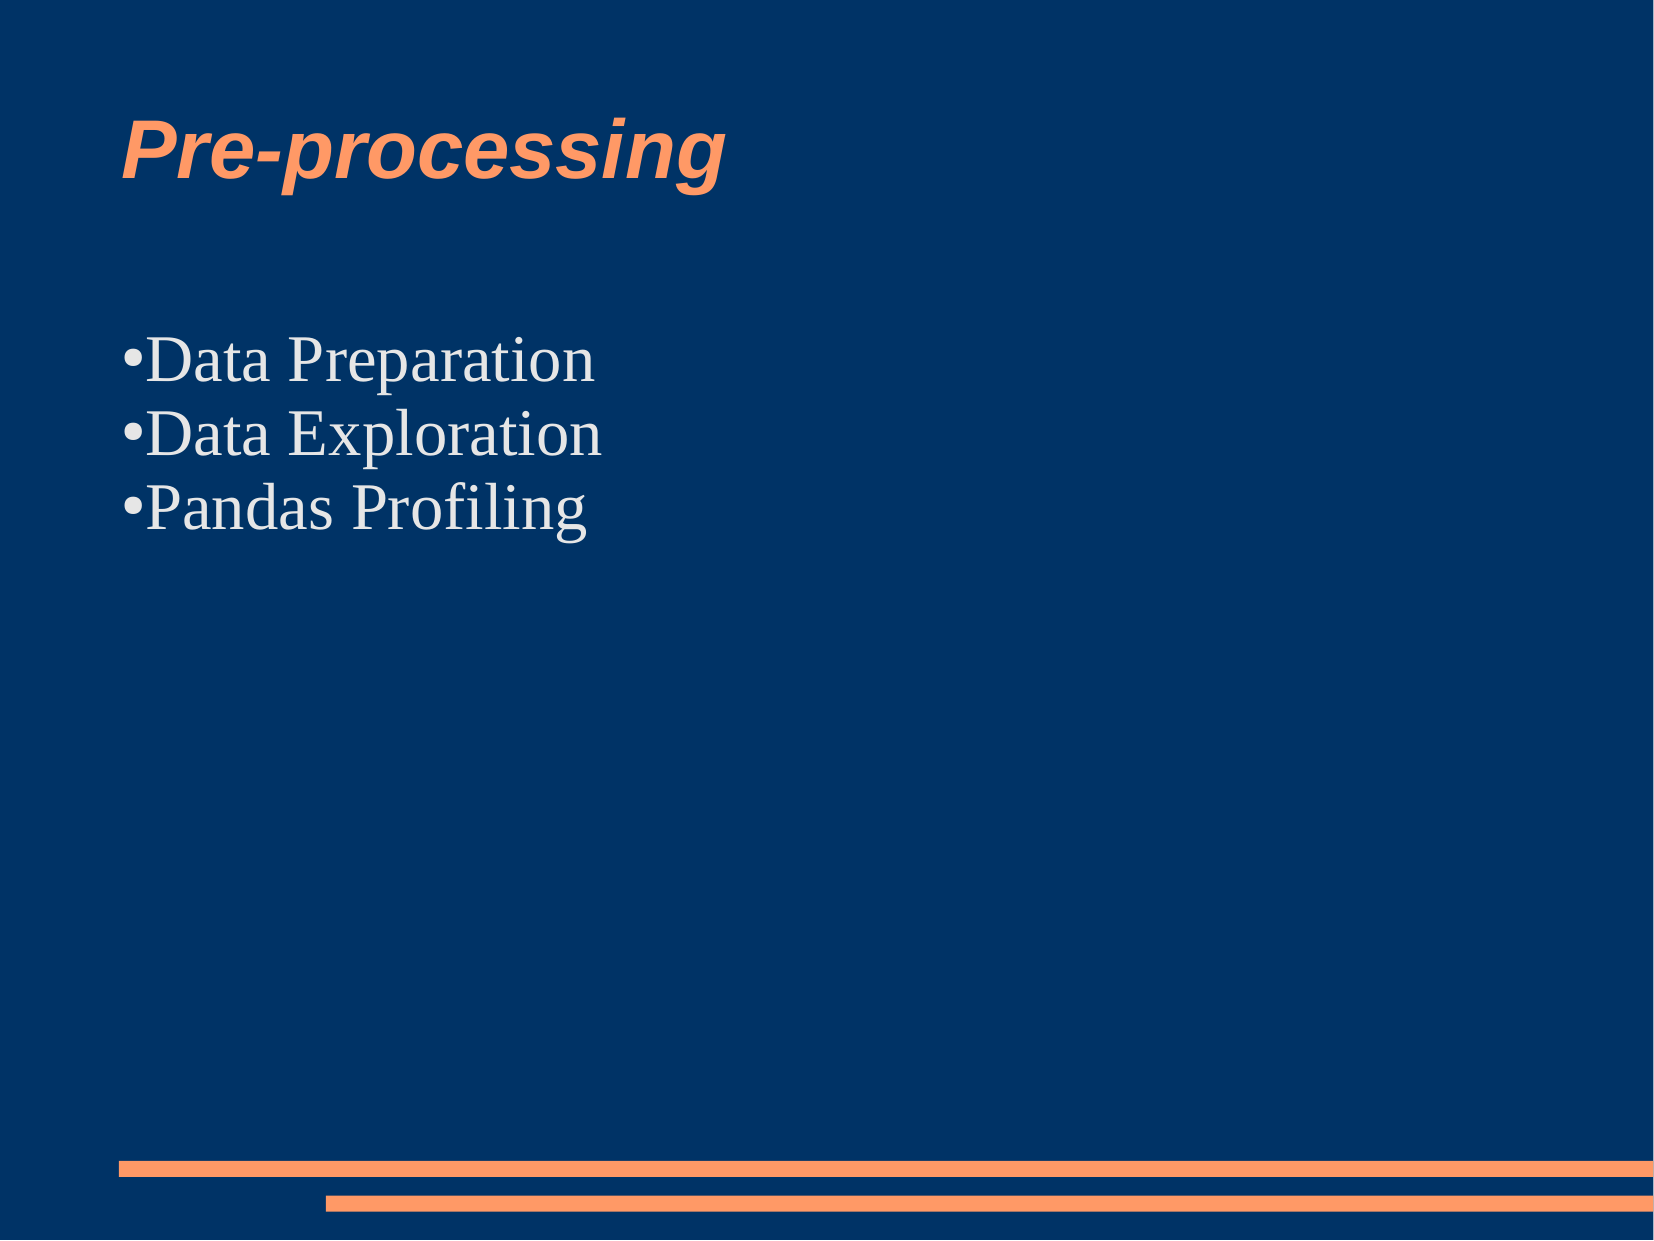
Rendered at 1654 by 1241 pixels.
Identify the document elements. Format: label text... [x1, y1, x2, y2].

title Pre-processing [121, 46, 1534, 254]
list Data Preparation Data Exploration Pandas Profiling [121, 322, 1561, 1042]
